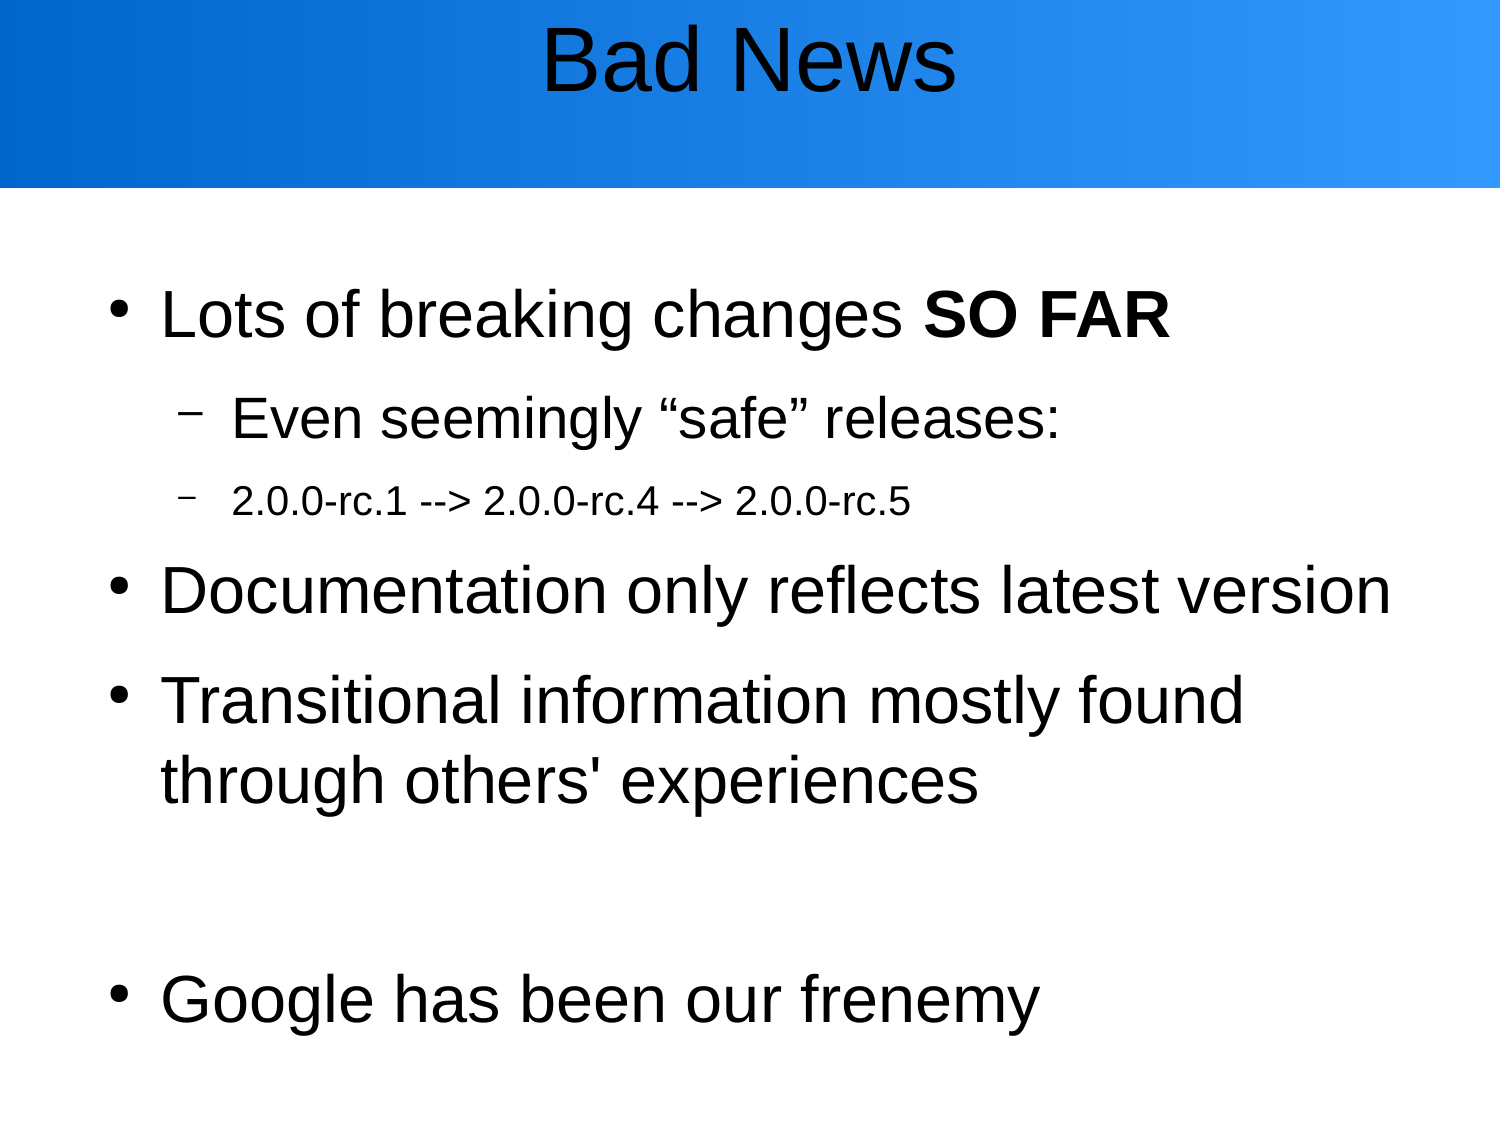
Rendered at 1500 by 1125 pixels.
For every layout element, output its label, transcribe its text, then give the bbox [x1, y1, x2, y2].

title Bad News [0, 0, 1500, 188]
list Lots of breaking changes SO FAR Even seemingly “safe” releases: 2.0.0-rc.1 --> 2.0.0-rc.4 --> 2.0.0-rc.5 Documentation only reflects latest version Transitional information mostly found through others' experiences Google has been our frenemy [75, 263, 1425, 1006]
